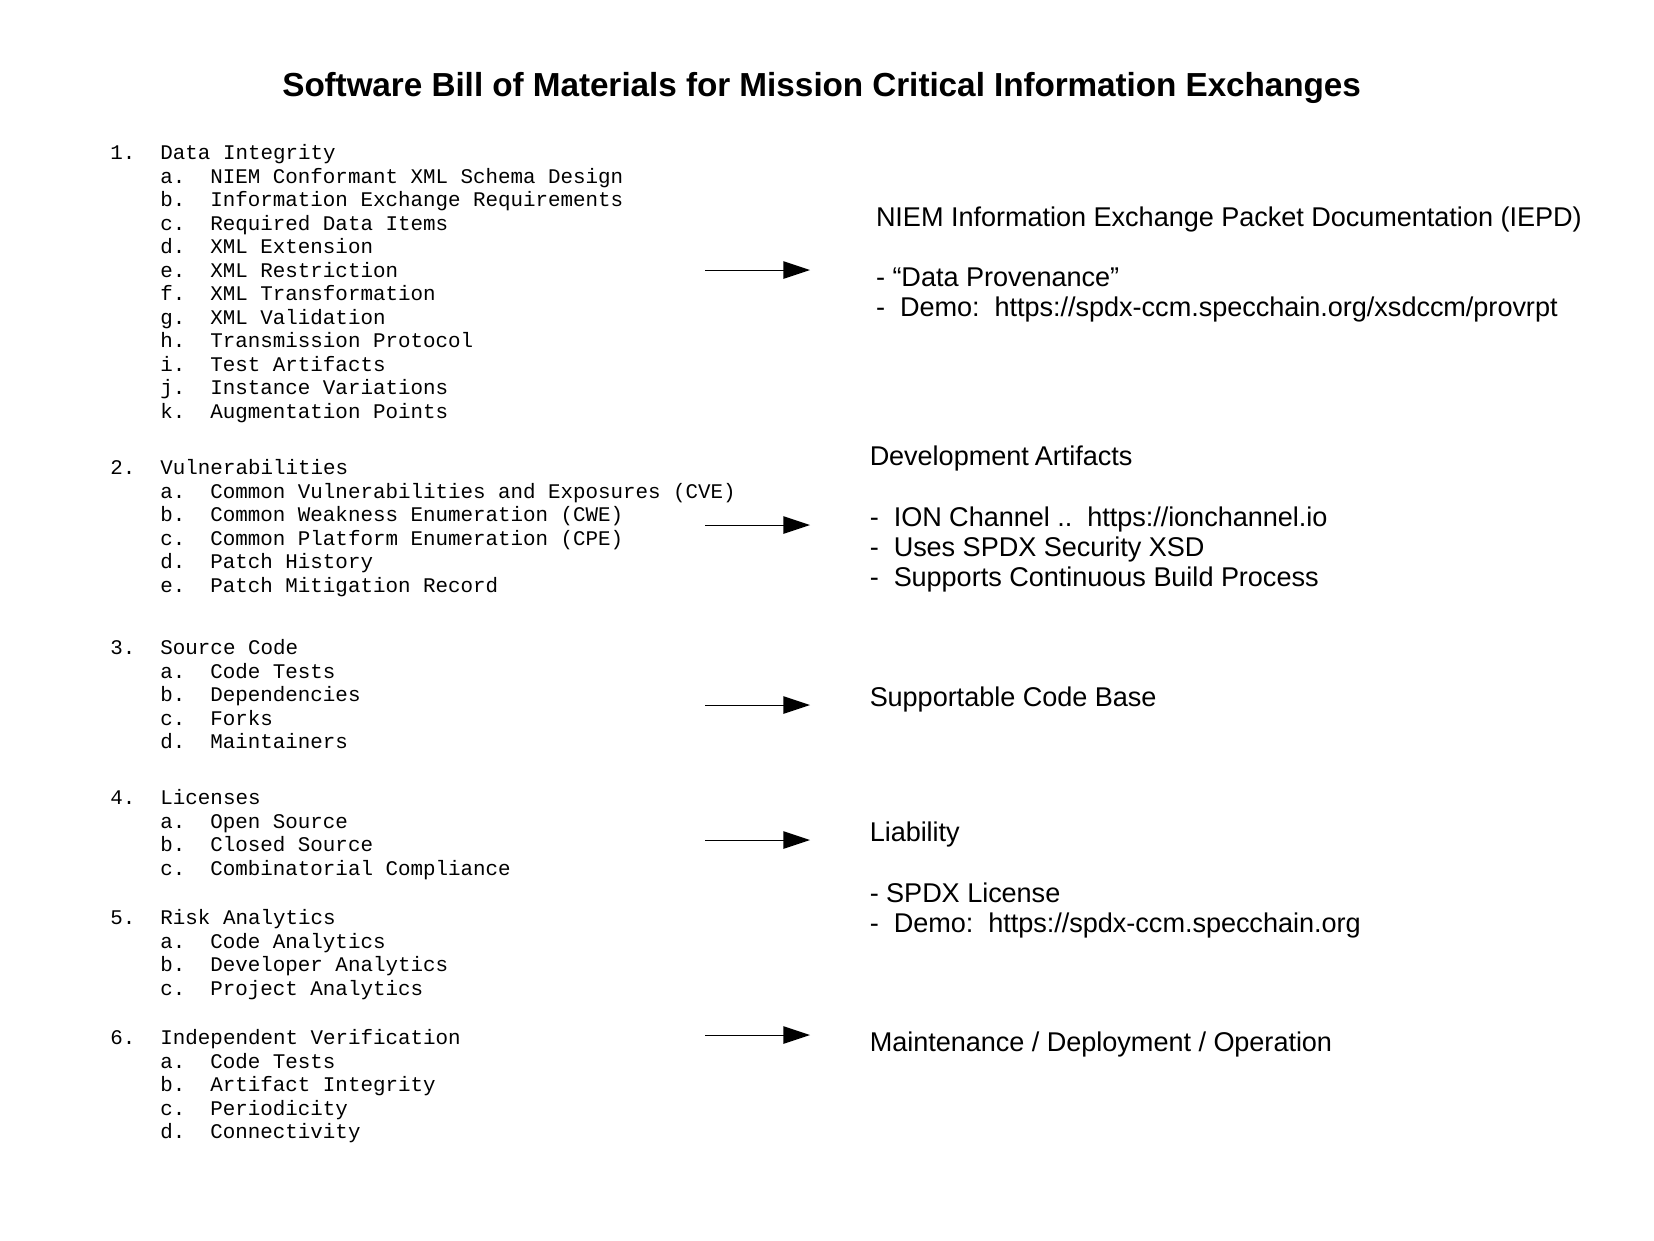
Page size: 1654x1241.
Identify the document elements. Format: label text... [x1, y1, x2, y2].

text_box 5. Risk Analytics a. Code Analytics b. Developer Analytics c. Project Analytics [95, 900, 676, 1020]
text_box 2. Vulnerabilities a. Common Vulnerabilities and Exposures (CVE) b. Common Weakness Enumeration (CWE) c. Common Platform Enumeration (CPE) d. Patch History e. Patch Mitigation Record [95, 450, 786, 630]
text_box 1. Data Integrity a. NIEM Conformant XML Schema Design b. Information Exchange Requirements c. Required Data Items d. XML Extension e. XML Restriction f. XML Transformation g. XML Validation h. Transmission Protocol i. Test Artifacts j. Instance Variations k. Augmentation Points [95, 135, 743, 450]
text_box 4. Licenses a. Open Source b. Closed Source c. Combinatorial Compliance [95, 780, 606, 900]
text_box 6. Independent Verification a. Code Tests b. Artifact Integrity c. Periodicity d. Connectivity [95, 1020, 676, 1216]
text_box 3. Source Code a. Code Tests b. Dependencies c. Forks d. Maintainers [95, 630, 786, 810]
text_box NIEM Information Exchange Packet Documentation (IEPD) - “Data Provenance” - Demo: https://spdx-ccm.specchain.org/xsdccm/provrpt [861, 194, 1591, 361]
text_box Development Artifacts - ION Channel .. https://ionchannel.io - Uses SPDX Security XSD - Supports Continuous Build Process [855, 433, 1441, 631]
title Software Bill of Materials for Mission Critical Information Exchanges [82, 49, 1571, 121]
text_box Supportable Code Base [855, 675, 1276, 721]
text_box Maintenance / Deployment / Operation [855, 1020, 1486, 1066]
text_box Liability - SPDX License - Demo: https://spdx-ccm.specchain.org [855, 810, 1621, 961]
